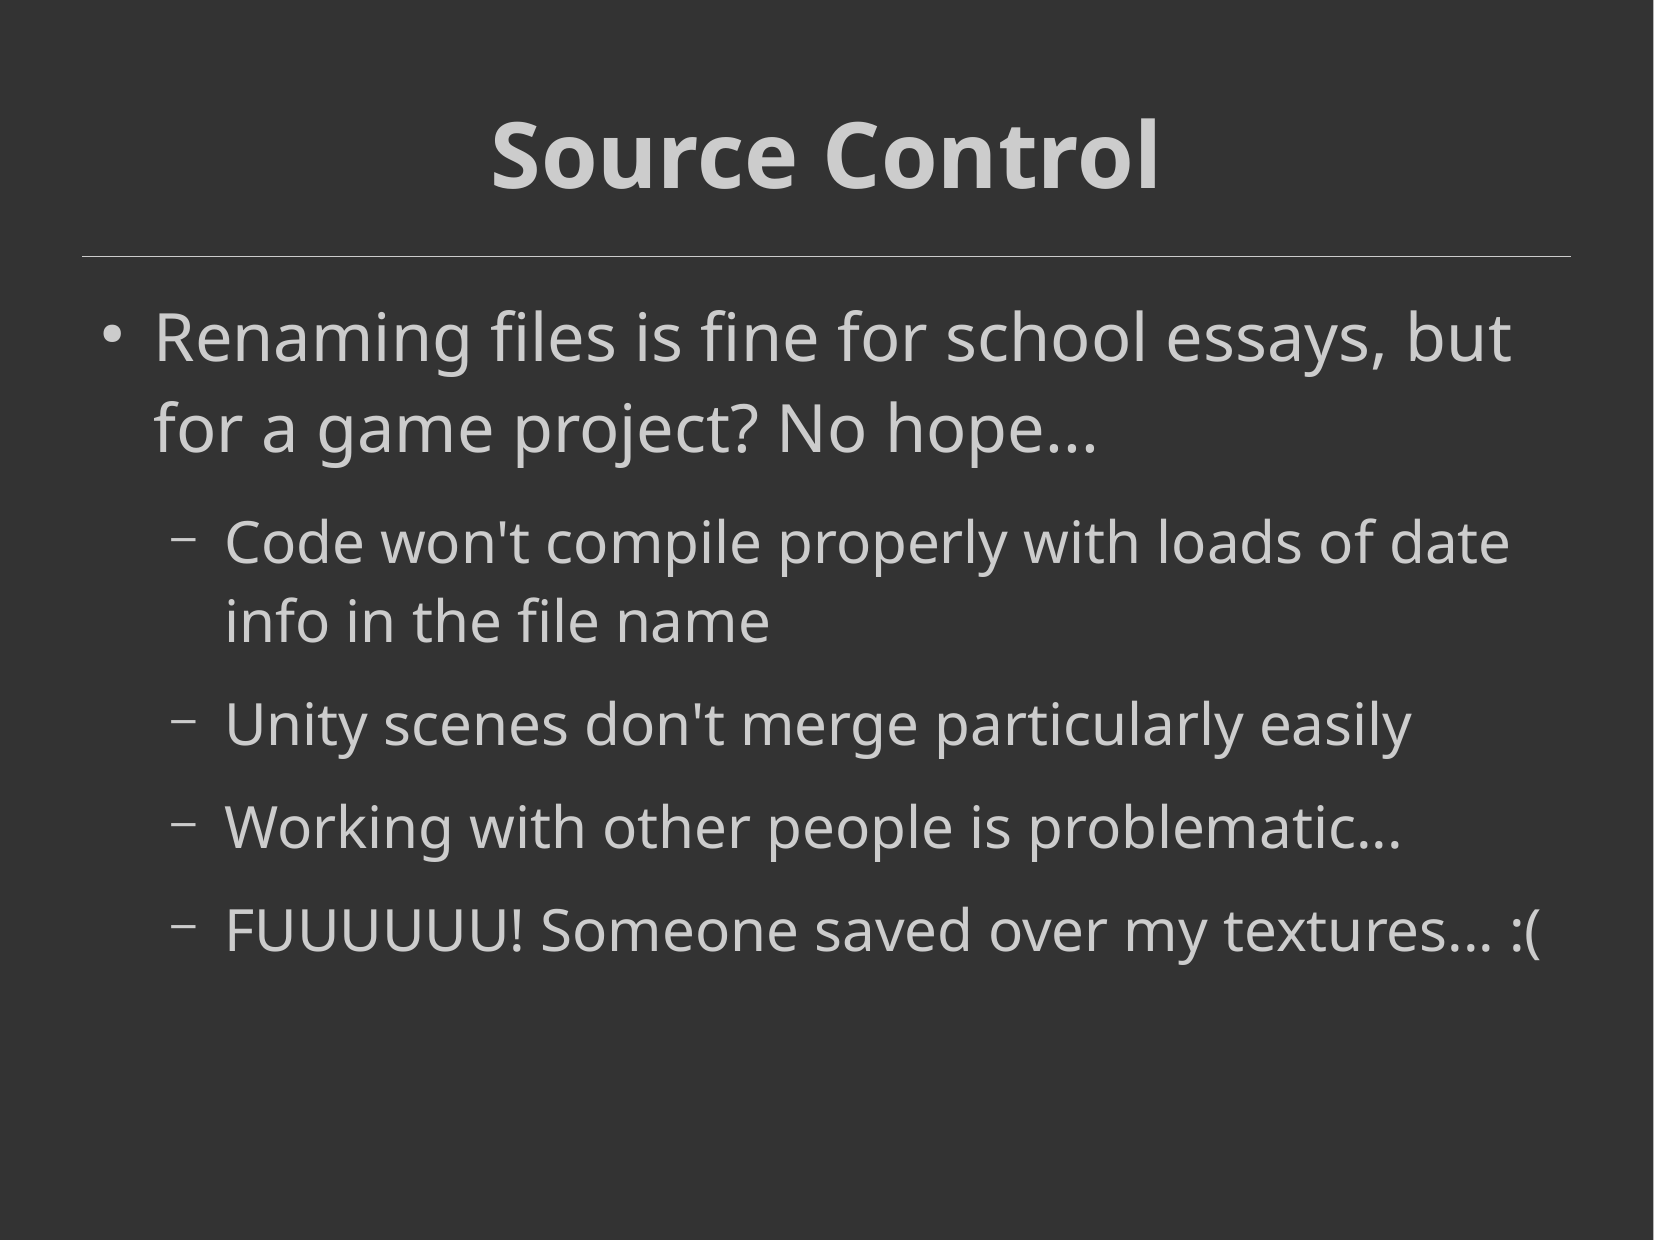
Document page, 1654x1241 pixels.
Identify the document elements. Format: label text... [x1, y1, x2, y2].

title Source Control [82, 49, 1571, 257]
list Renaming files is fine for school essays, but for a game project? No hope... Code won't compile properly with loads of date info in the file name Unity scenes don't merge particularly easily Working with other people is problematic... FUUUUUU! Someone saved over my textures... :( [82, 290, 1571, 1010]
